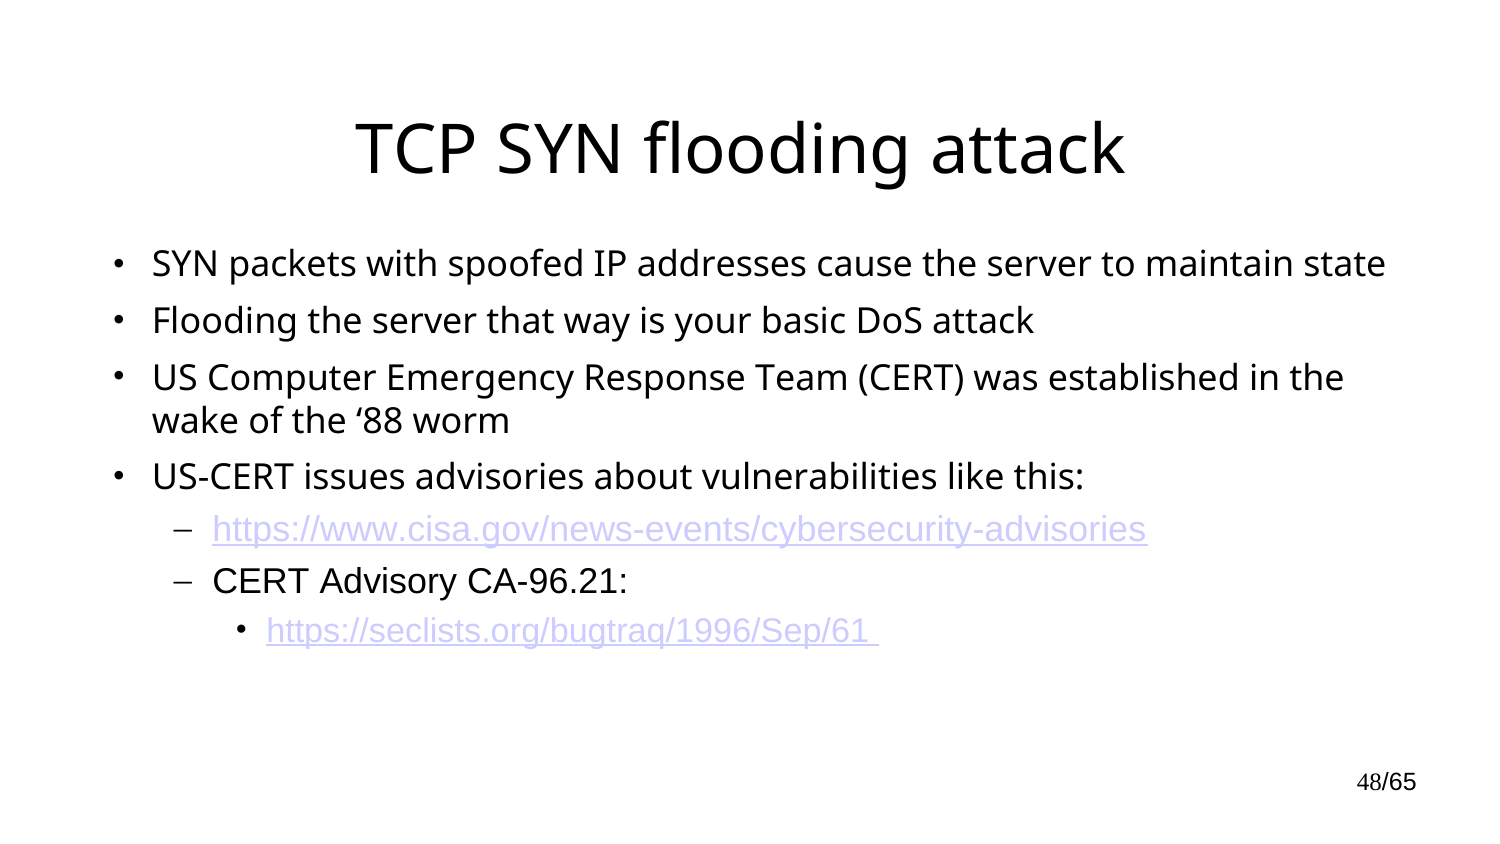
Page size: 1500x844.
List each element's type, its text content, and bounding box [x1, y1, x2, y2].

list SYN packets with spoofed IP addresses cause the server to maintain state Flooding the server that way is your basic DoS attack US Computer Emergency Response Team (CERT) was established in the wake of the ‘88 worm US-CERT issues advisories about vulnerabilities like this: https://www.cisa.gov/news-events/cybersecurity-advisories CERT Advisory CA-96.21: https://seclists.org/bugtraq/1996/Sep/61 [112, 243, 1388, 751]
title TCP SYN flooding attack [112, 74, 1388, 216]
